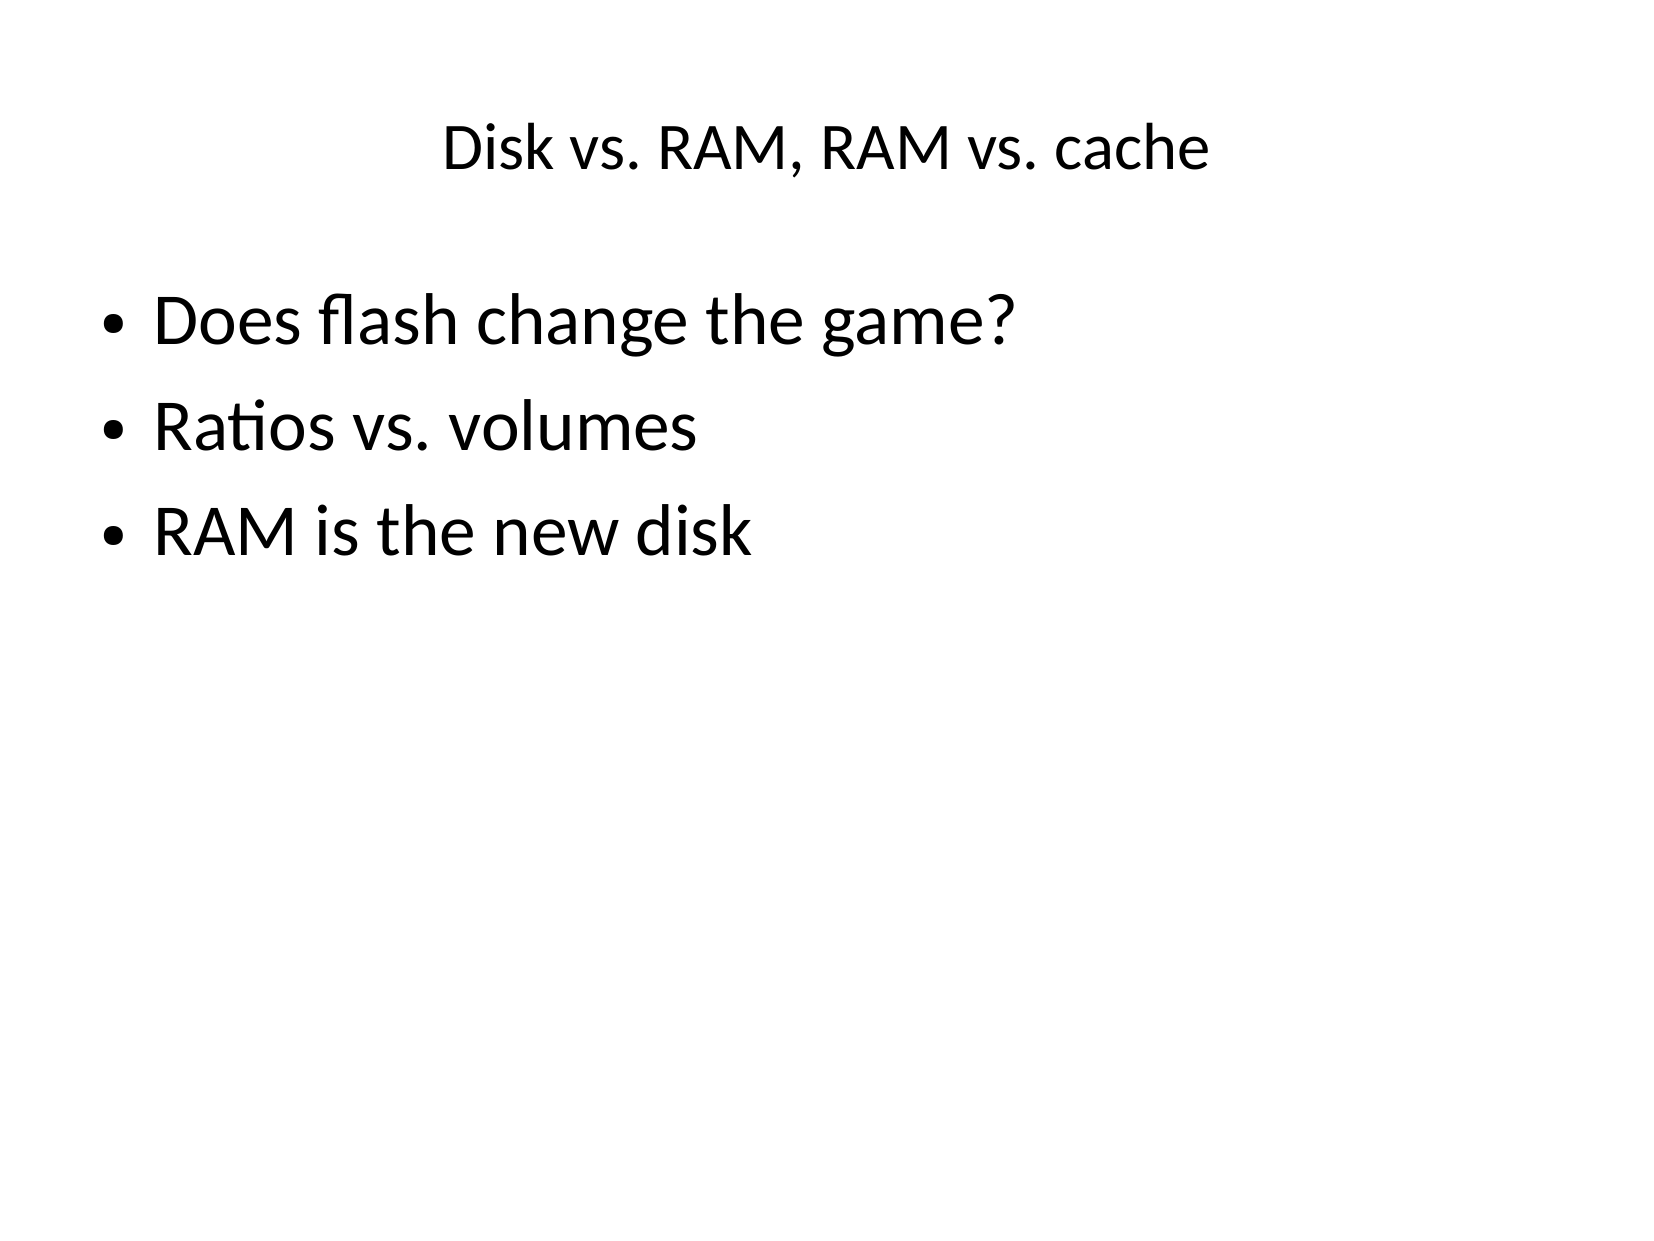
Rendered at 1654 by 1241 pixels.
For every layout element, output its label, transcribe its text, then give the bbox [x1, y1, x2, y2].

title Disk vs. RAM, RAM vs. cache [82, 49, 1571, 257]
list Does flash change the game? Ratios vs. volumes RAM is the new disk [82, 289, 1571, 1108]
